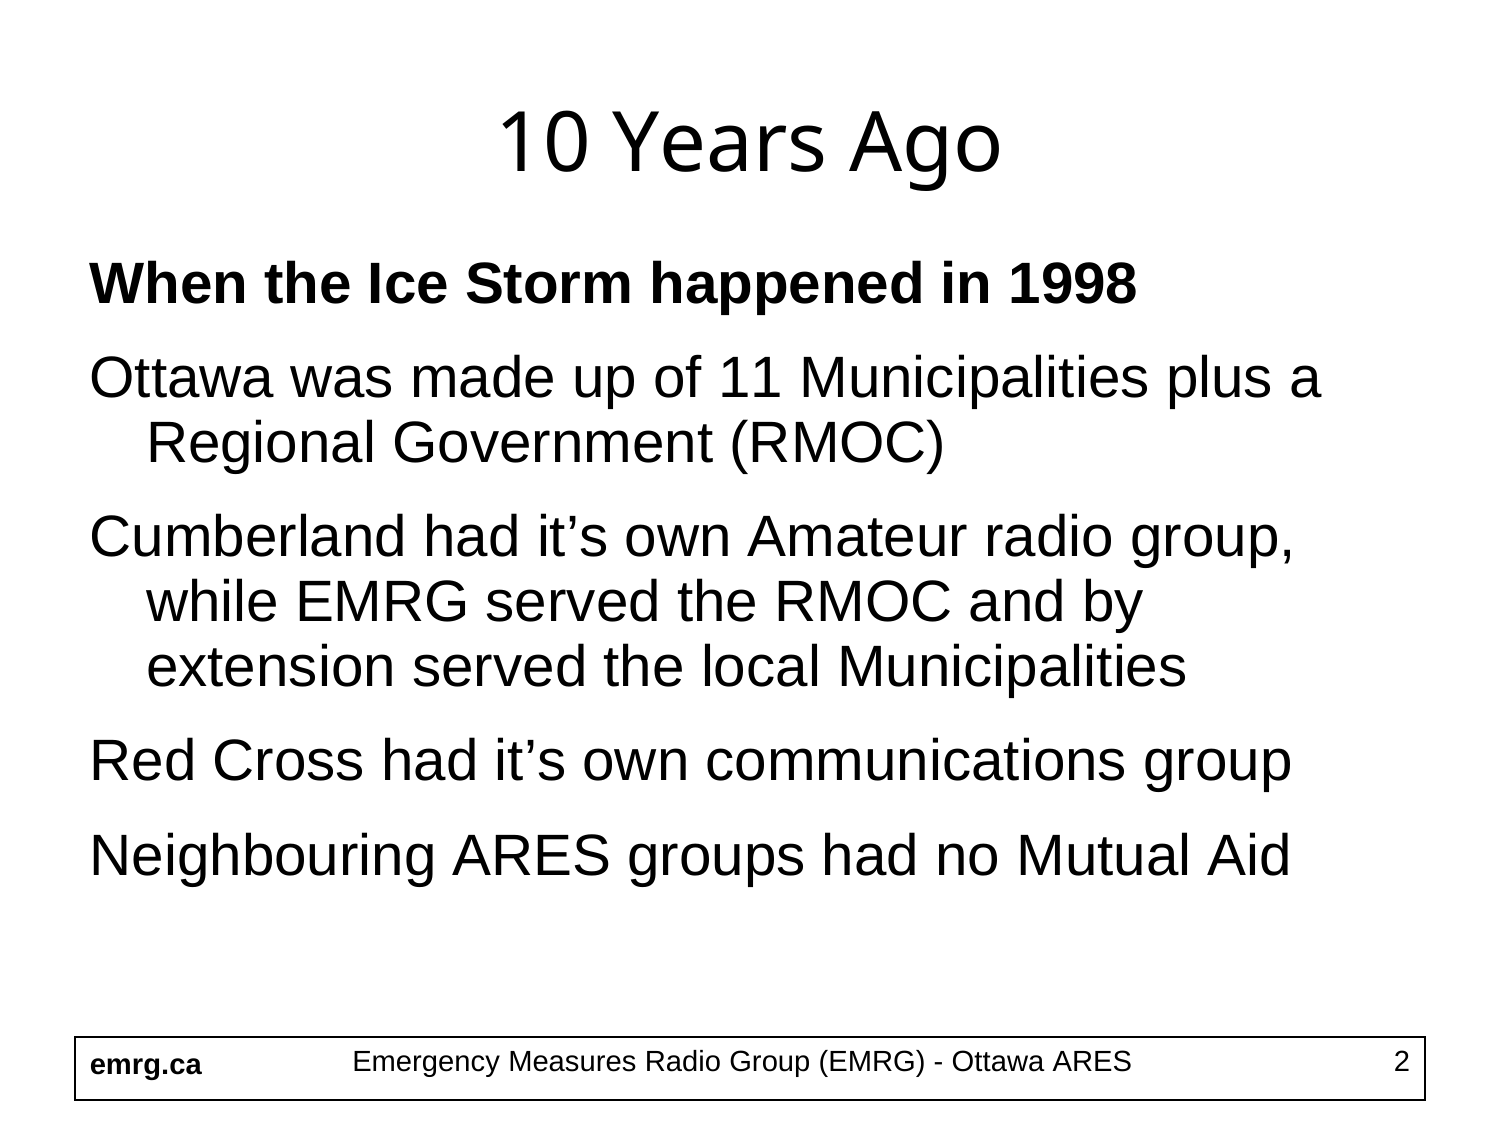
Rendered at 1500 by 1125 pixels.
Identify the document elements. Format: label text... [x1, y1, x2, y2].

list When the Ice Storm happened in 1998 Ottawa was made up of 11 Municipalities plus a Regional Government (RMOC) Cumberland had it’s own Amateur radio group, while EMRG served the RMOC and by extension served the local Municipalities Red Cross had it’s own communications group Neighbouring ARES groups had no Mutual Aid [75, 242, 1426, 986]
title 10 Years Ago [75, 45, 1426, 233]
